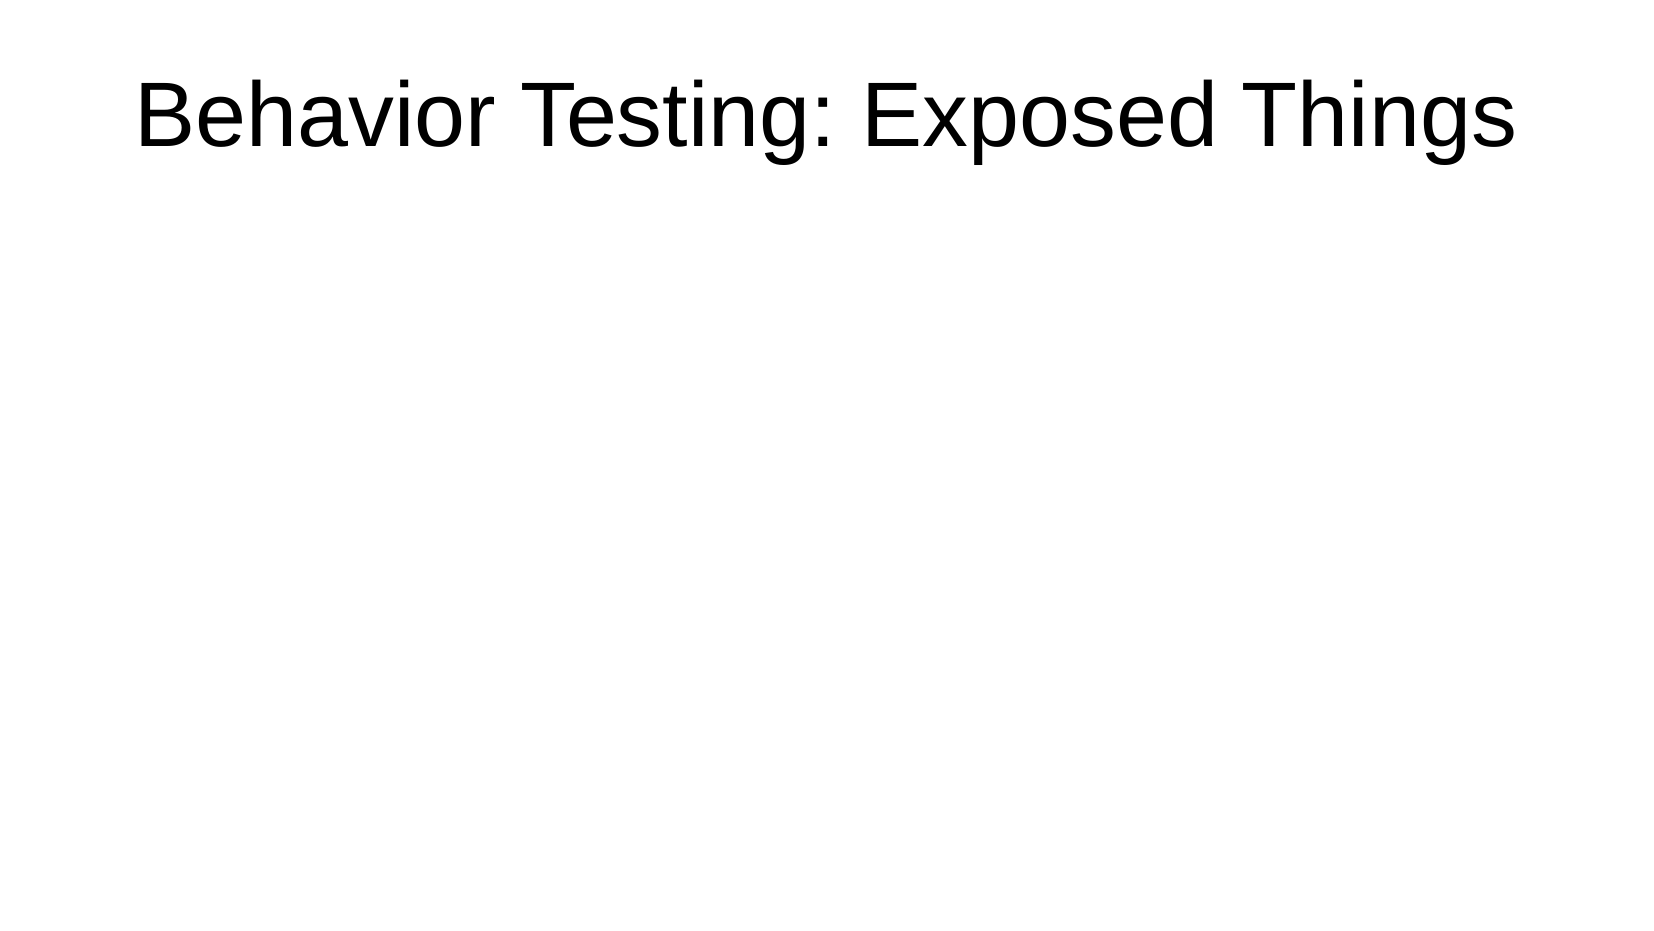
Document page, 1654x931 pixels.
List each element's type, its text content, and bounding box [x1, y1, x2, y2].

title Behavior Testing: Exposed Things [82, 37, 1571, 193]
